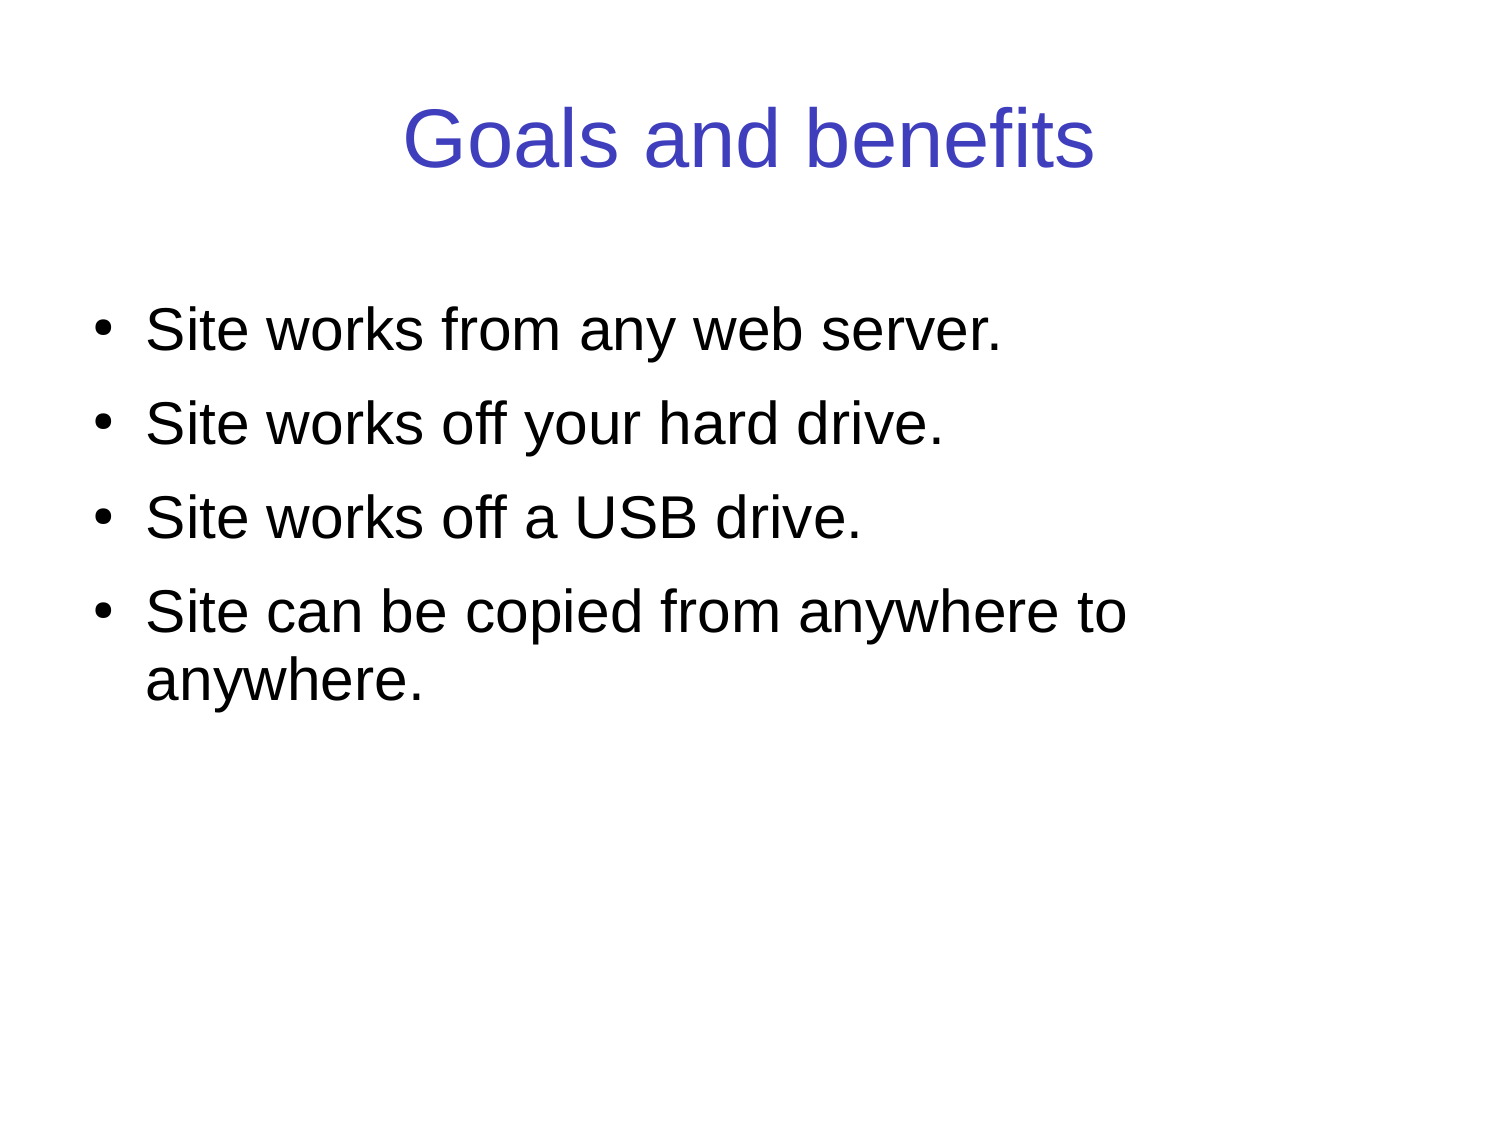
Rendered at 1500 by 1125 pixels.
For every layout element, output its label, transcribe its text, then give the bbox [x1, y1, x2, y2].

title Goals and benefits [75, 44, 1425, 233]
list Site works from any web server. Site works off your hard drive. Site works off a USB drive. Site can be copied from anywhere to anywhere. [75, 295, 1425, 1063]
